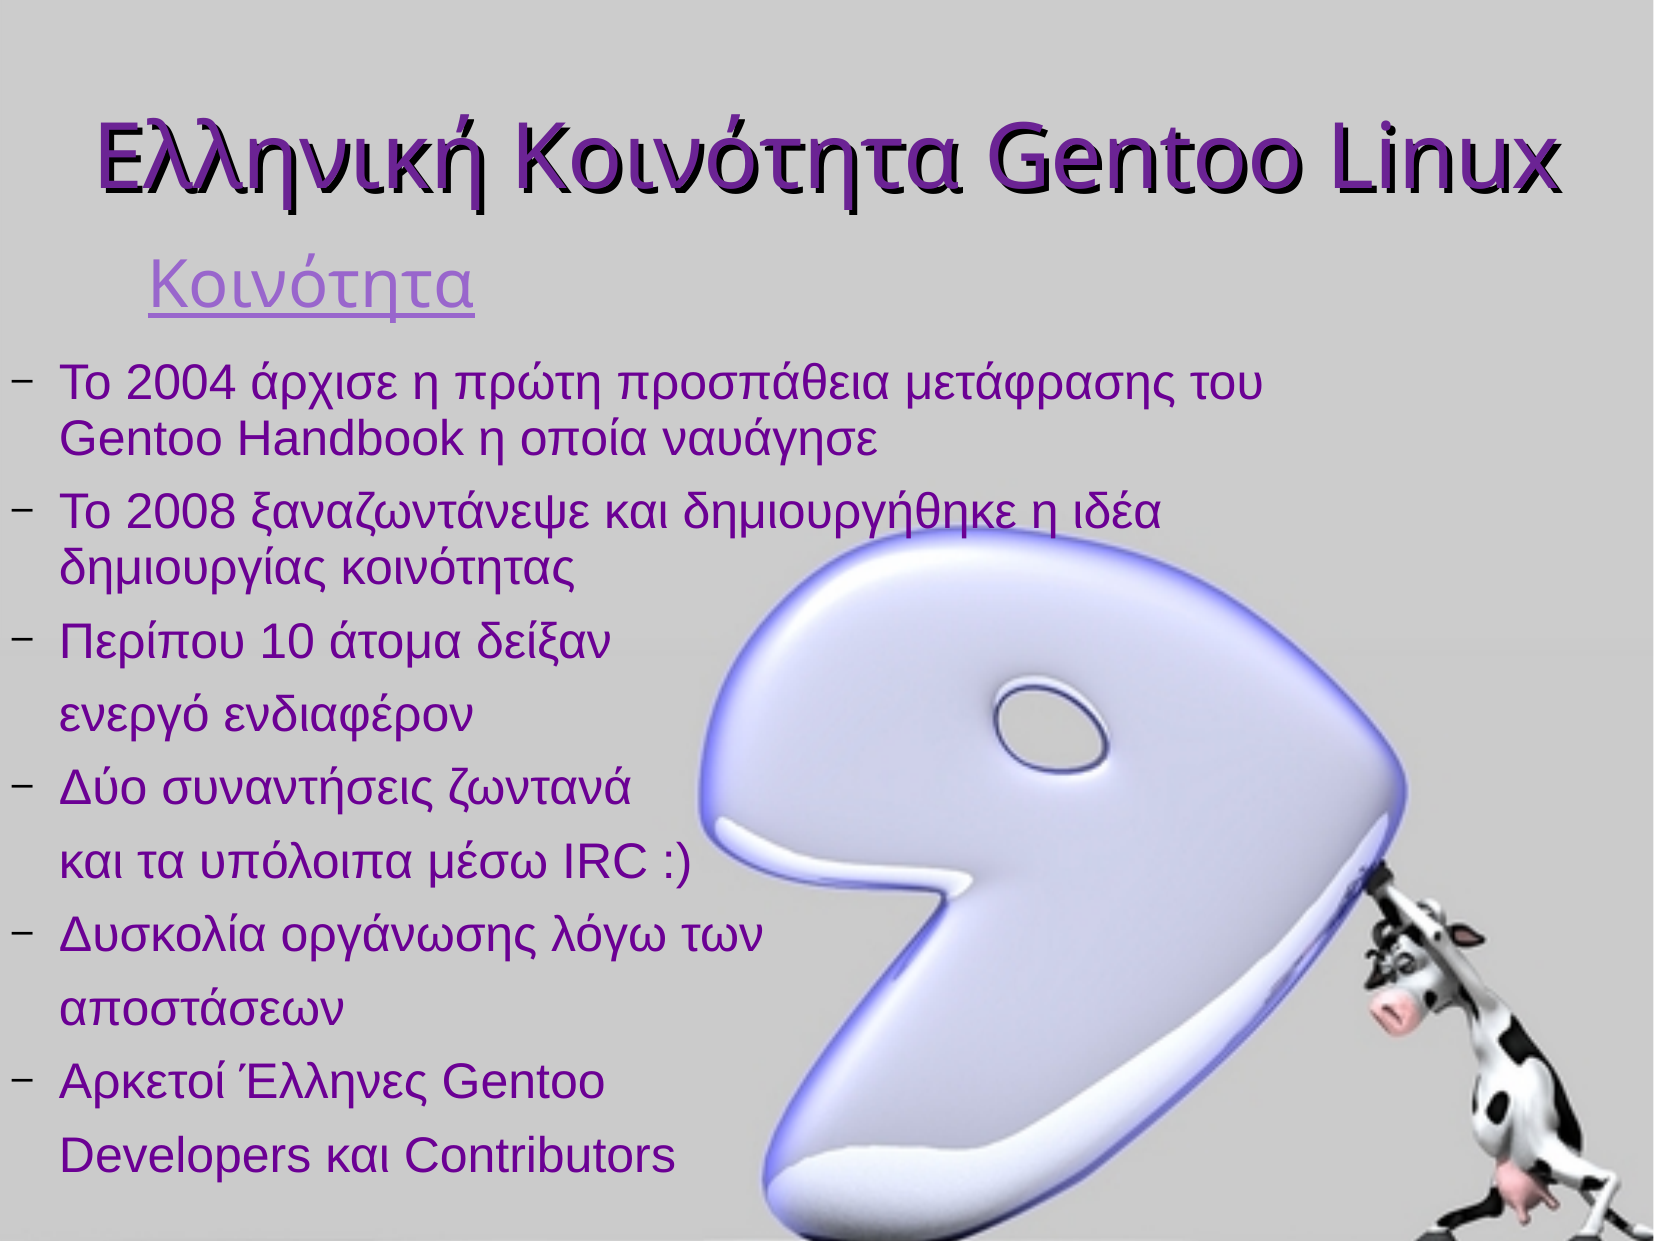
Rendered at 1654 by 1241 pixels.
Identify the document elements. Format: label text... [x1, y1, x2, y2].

picture [0, 0, 1654, 1241]
title Ελληνική Κοινότητα Gentoo Linux [83, 49, 1572, 258]
list Το 2004 άρχισε η πρώτη προσπάθεια μετάφρασης του Gentoo Handbook η οποία ναυάγησε Το 2008 ξαναζωντάνεψε και δημιουργήθηκε η ιδέα δημιουργίας κοινότητας Περίπου 10 άτομα δείξαν ενεργό ενδιαφέρον Δύο συναντήσεις ζωντανά και τα υπόλοιπα μέσω IRC :) Δυσκολία οργάνωσης λόγω των αποστάσεων Αρκετοί Έλληνες Gentoo Developers και Contributors [0, 354, 1418, 1183]
list Κοινότητα [147, 236, 739, 331]
